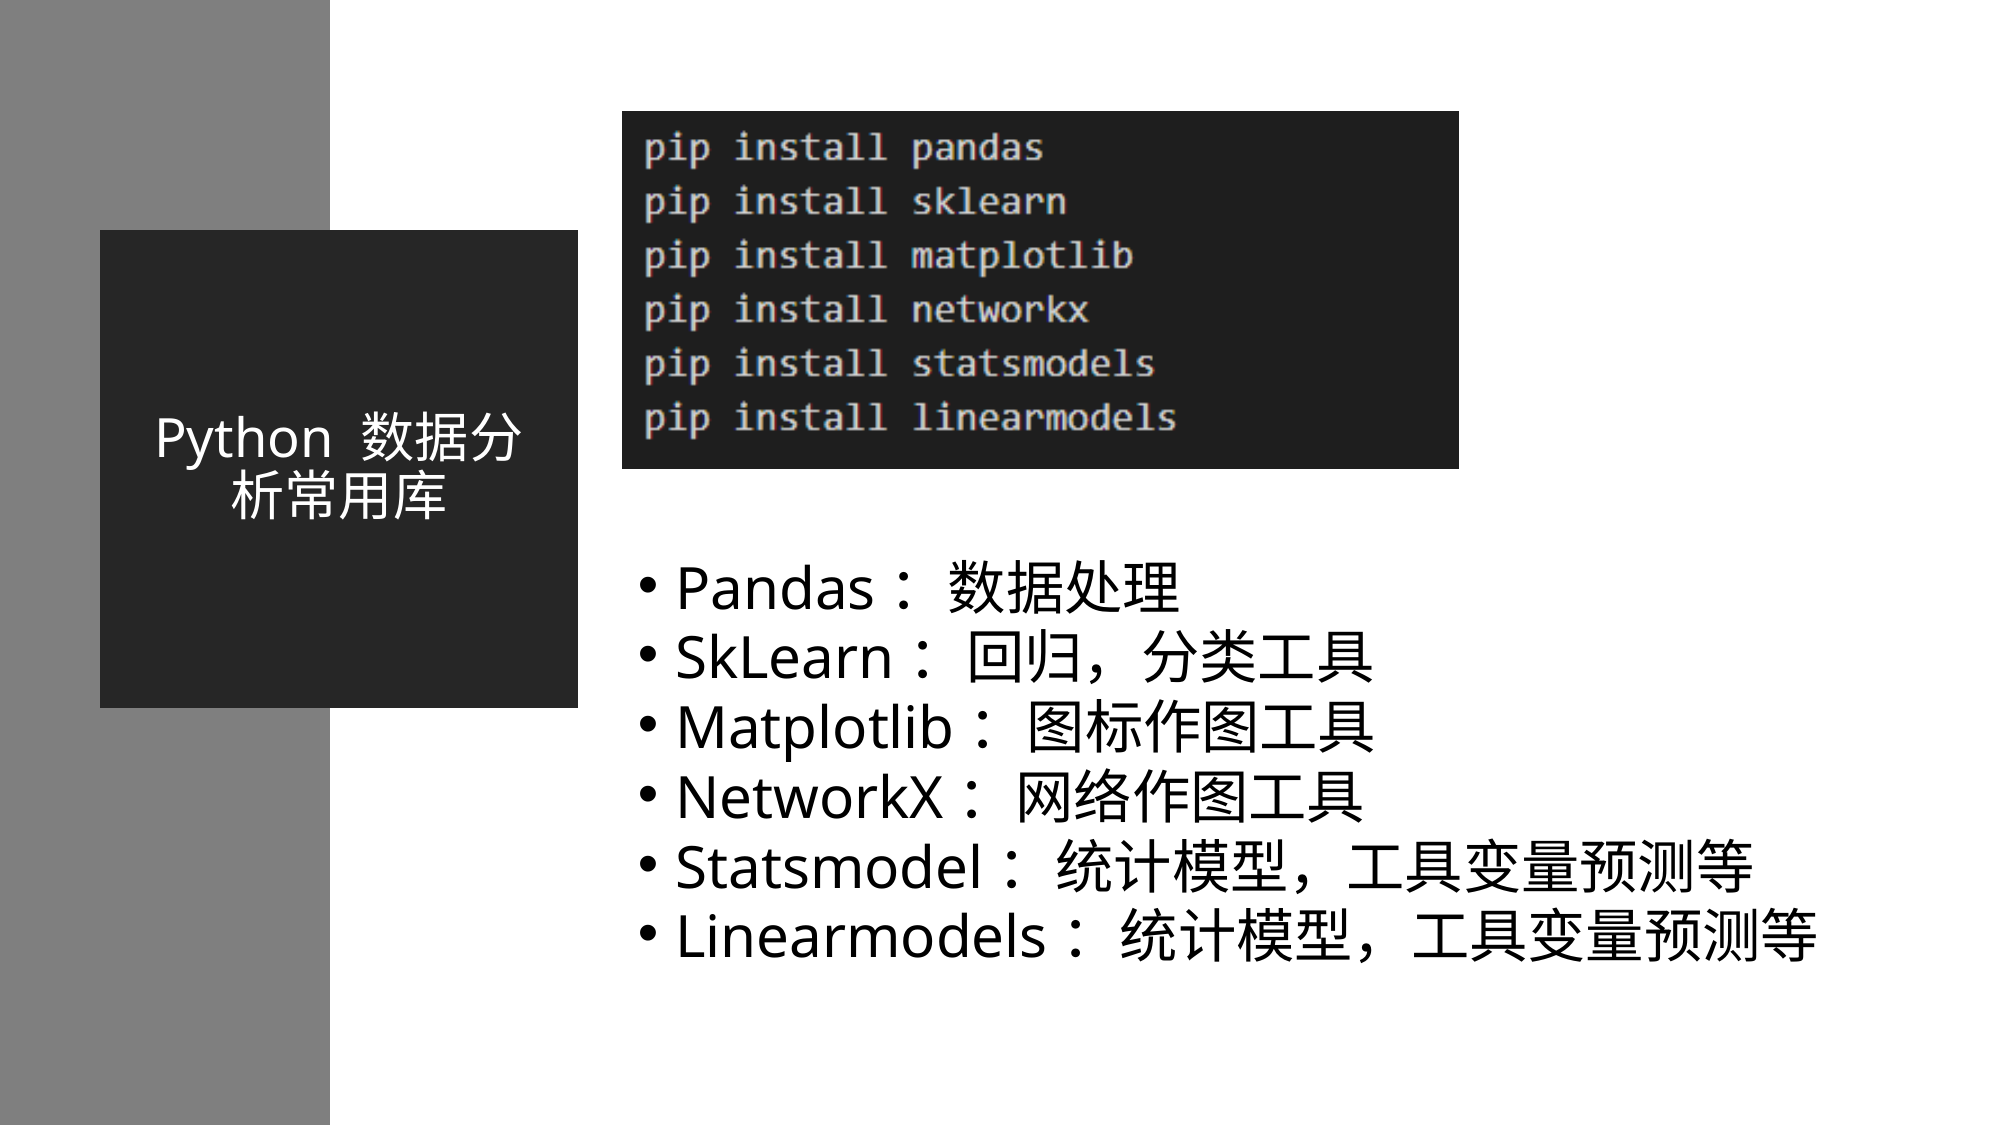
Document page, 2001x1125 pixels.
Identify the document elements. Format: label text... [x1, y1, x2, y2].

picture [622, 111, 1459, 470]
title Python 数据分析常用库 [113, 243, 564, 694]
text_box [0, 0, 330, 1125]
list Pandas：数据处理 SkLearn：回归，分类工具 Matplotlib：图标作图工具 NetworkX：网络作图工具 Statsmodel：统计模型，工具变量预测等 Linearmodels：统计模型，工具变量预测等 [622, 562, 1984, 1014]
